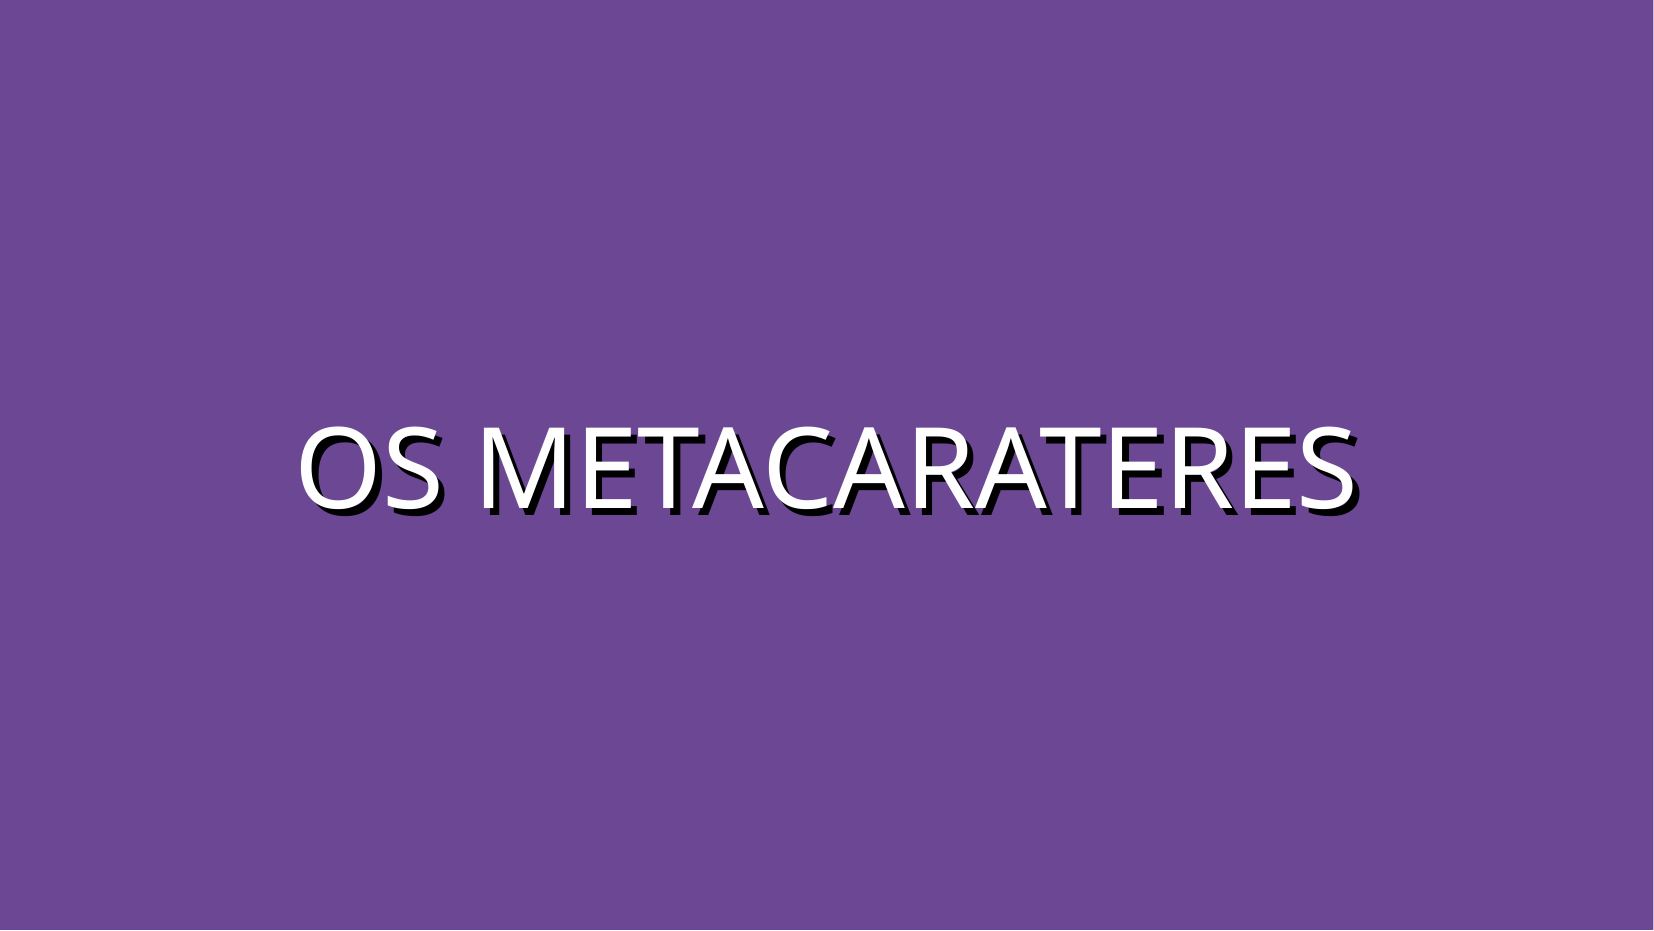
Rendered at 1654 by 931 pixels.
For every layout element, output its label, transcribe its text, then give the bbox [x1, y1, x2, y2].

subtitle OS METACARATERES [82, 105, 1571, 826]
